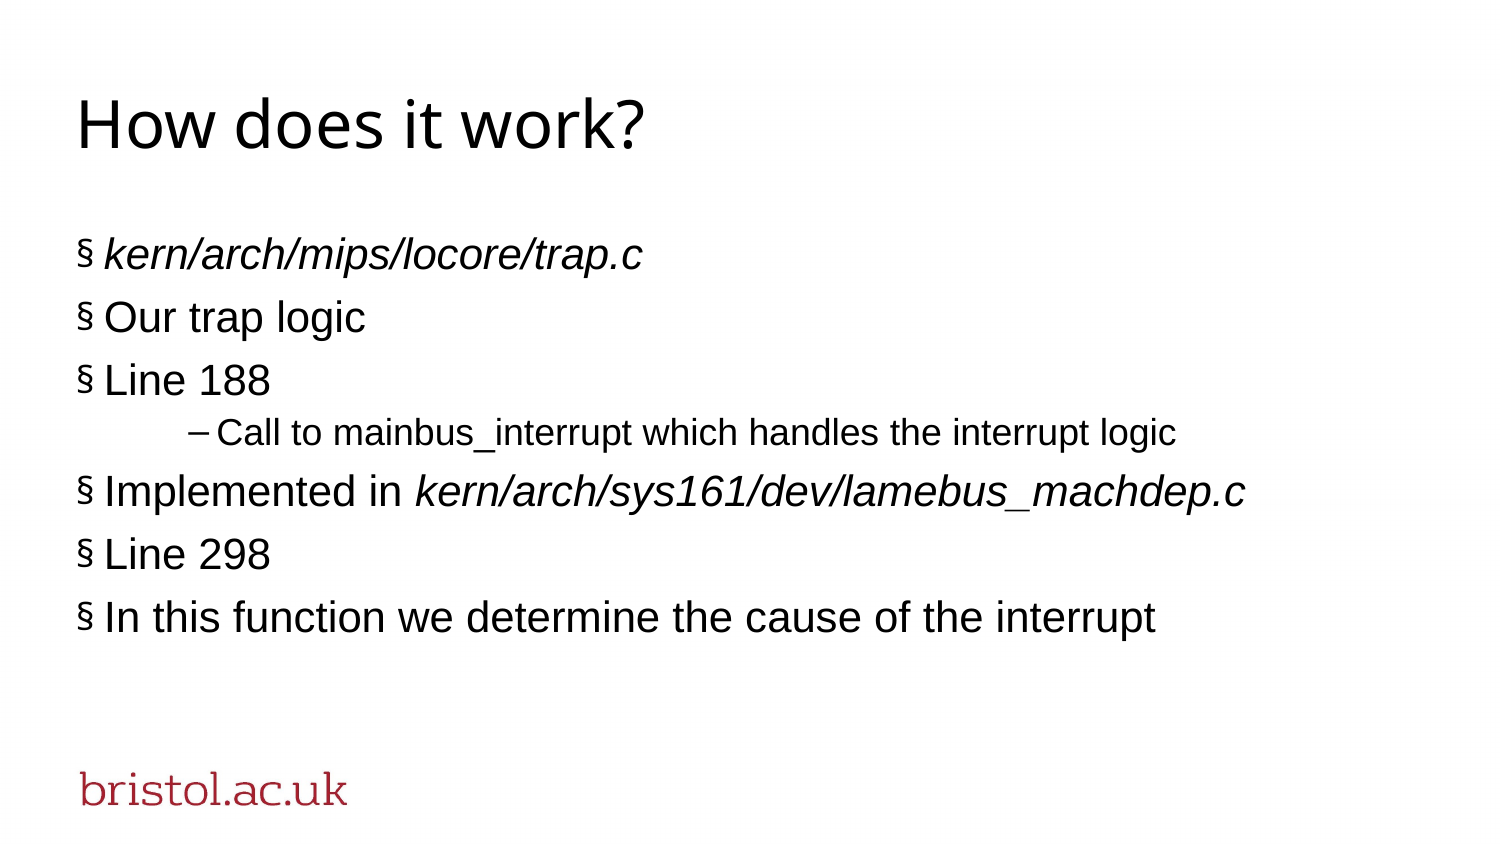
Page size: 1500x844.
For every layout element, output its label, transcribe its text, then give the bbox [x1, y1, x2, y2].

title How does it work? [60, 44, 1440, 209]
list kern/arch/mips/locore/trap.c Our trap logic Line 188 Call to mainbus_interrupt which handles the interrupt logic Implemented in kern/arch/sys161/dev/lamebus_machdep.c Line 298 In this function we determine the cause of the interrupt [60, 224, 1440, 699]
